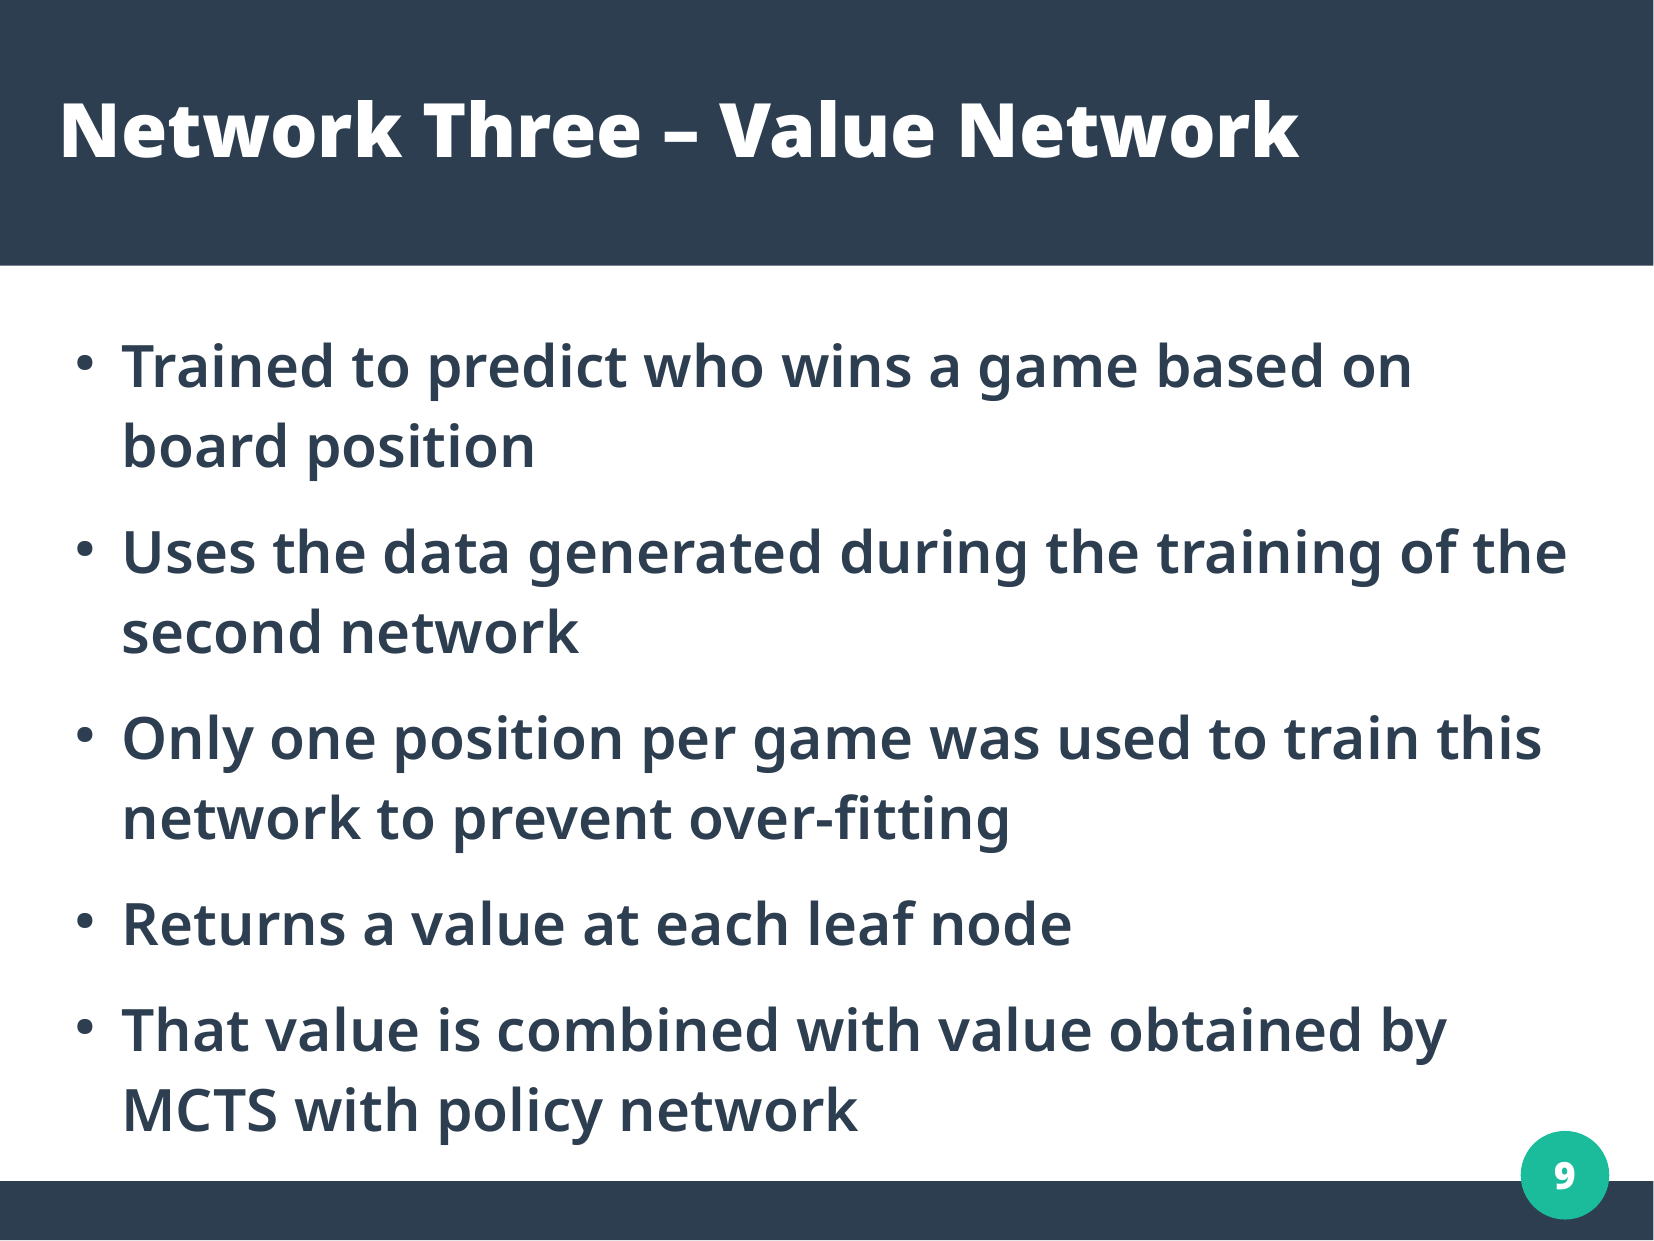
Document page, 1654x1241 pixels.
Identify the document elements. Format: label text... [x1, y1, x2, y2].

title Network Three – Value Network [59, 49, 1595, 207]
list Trained to predict who wins a game based on board position Uses the data generated during the training of the second network Only one position per game was used to train this network to prevent over-fitting Returns a value at each leaf node That value is combined with value obtained by MCTS with policy network [59, 324, 1595, 1152]
